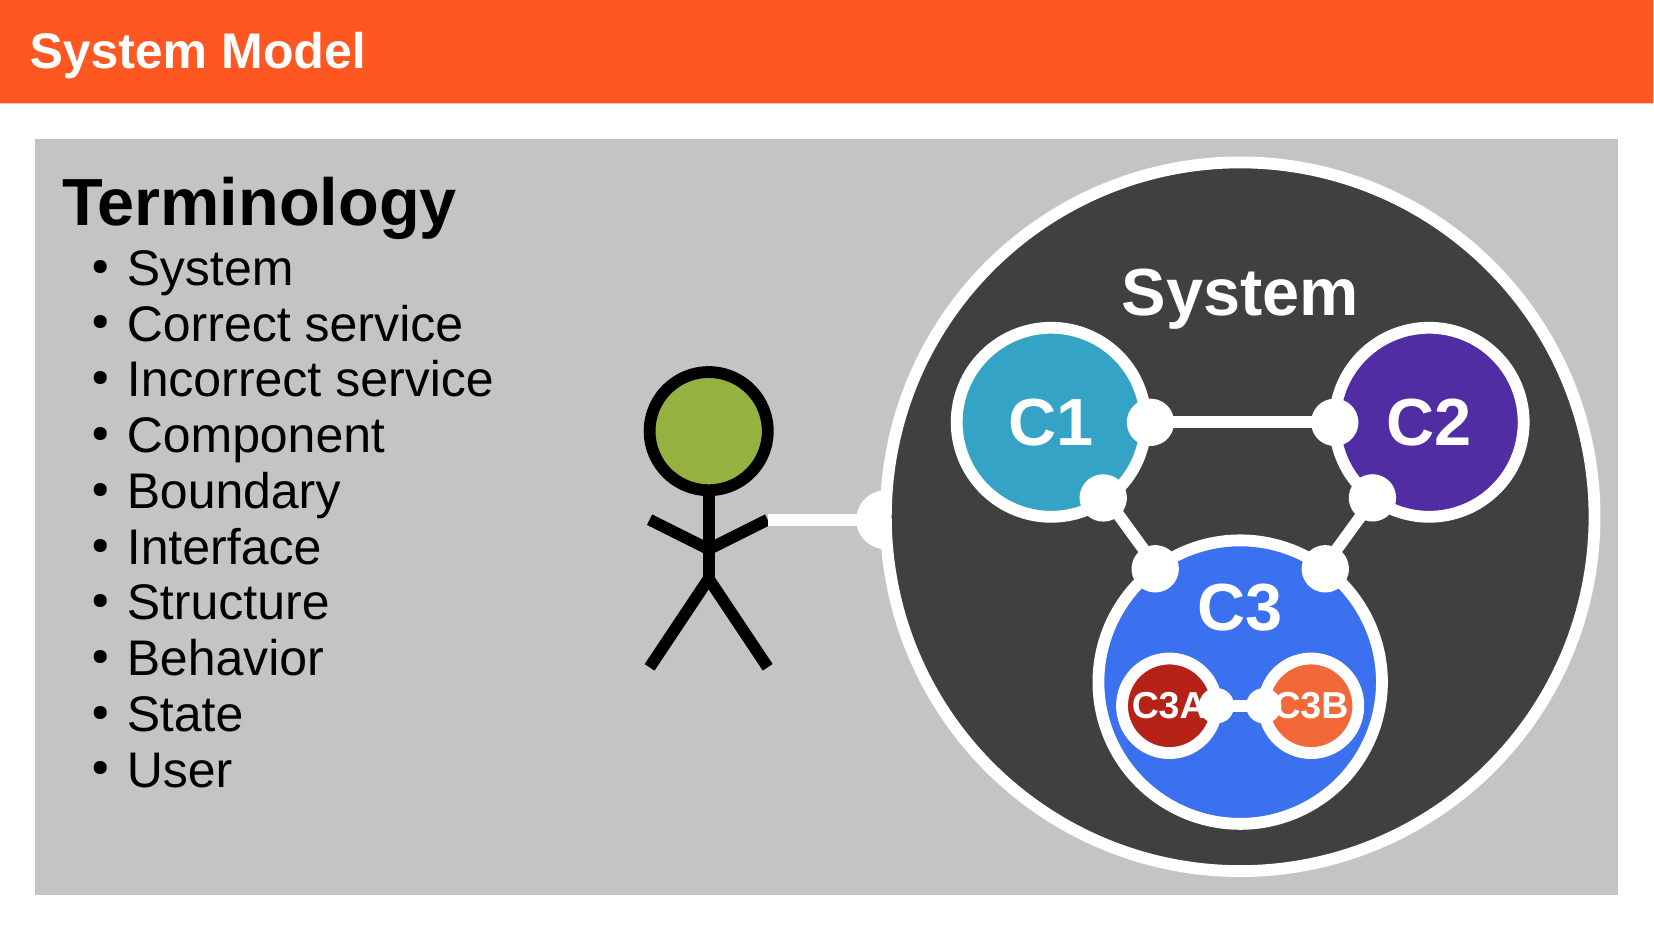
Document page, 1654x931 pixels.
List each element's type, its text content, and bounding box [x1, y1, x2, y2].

text_box [1131, 545, 1179, 593]
title System Model [0, 0, 1654, 104]
text_box C3B [1267, 658, 1359, 754]
text_box [1348, 474, 1397, 522]
text_box C3A [1189, 696, 1196, 707]
text_box [1301, 545, 1349, 593]
text_box [1079, 474, 1127, 522]
text_box [856, 490, 887, 550]
text_box [1126, 398, 1175, 446]
text_box [649, 372, 768, 491]
text_box C3 [1098, 540, 1382, 824]
text_box System [885, 162, 1595, 872]
text_box [1311, 398, 1359, 446]
text_box C3A [1122, 658, 1214, 754]
text_box C1 [956, 327, 1143, 517]
text_box C2 [1337, 327, 1524, 517]
text_box Terminology System Correct service Incorrect service Component Boundary Interface Structure Behavior State User [29, 132, 1625, 901]
